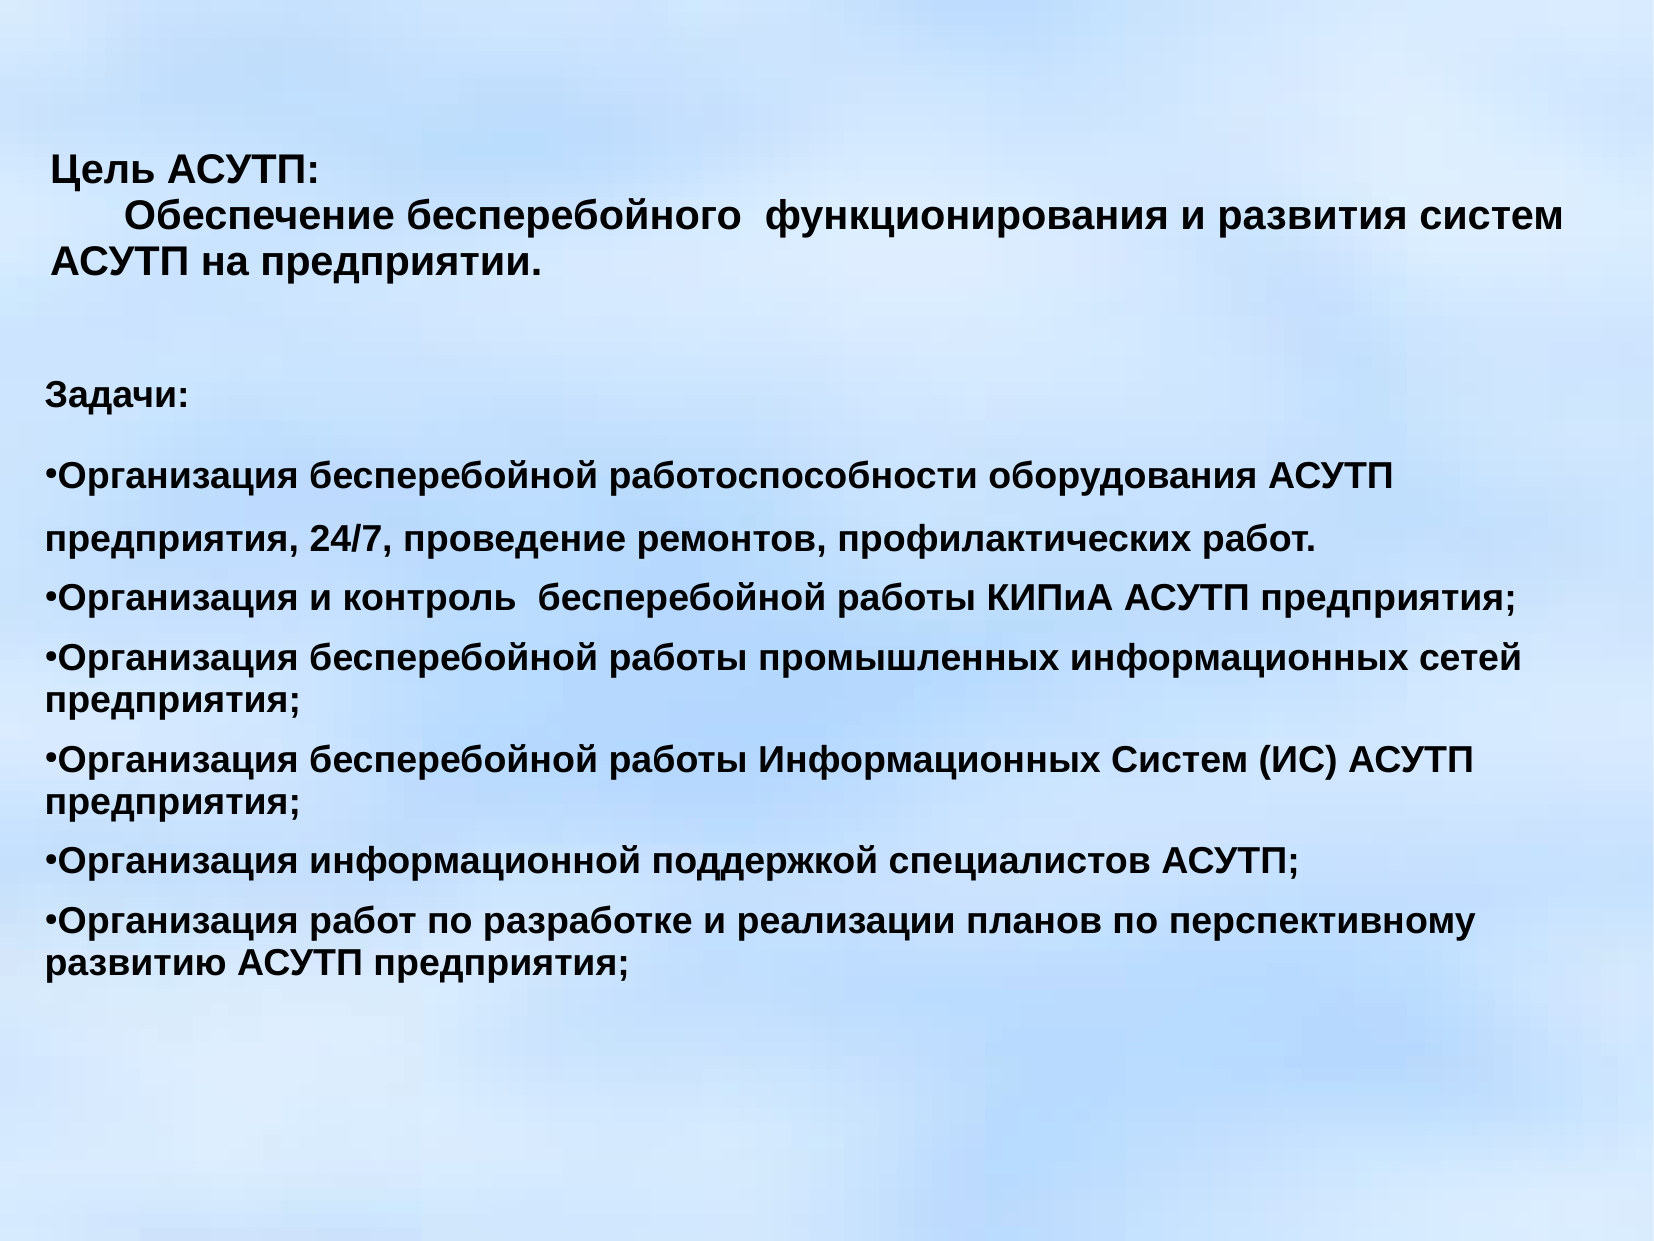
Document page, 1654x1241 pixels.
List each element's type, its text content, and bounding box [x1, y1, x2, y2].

text_box Цель АСУТП: Обеспечение бесперебойного функционирования и развития систем АСУТП на предприятии. [35, 138, 1630, 296]
text_box Задачи: Организация бесперебойной работоспособности оборудования АСУТП предприятия, 24/7, проведение ремонтов, профилактических работ. Организация и контроль бесперебойной работы КИПиА АСУТП предприятия; Организация бесперебойной работы промышленных информационных сетей предприятия; Организация бесперебойной работы Информационных Систем (ИС) АСУТП предприятия; Организация информационной поддержкой специалистов АСУТП; Организация работ по разработке и реализации планов по перспективному развитию АСУТП предприятия; [29, 366, 1624, 1013]
picture [0, 0, 1654, 1241]
